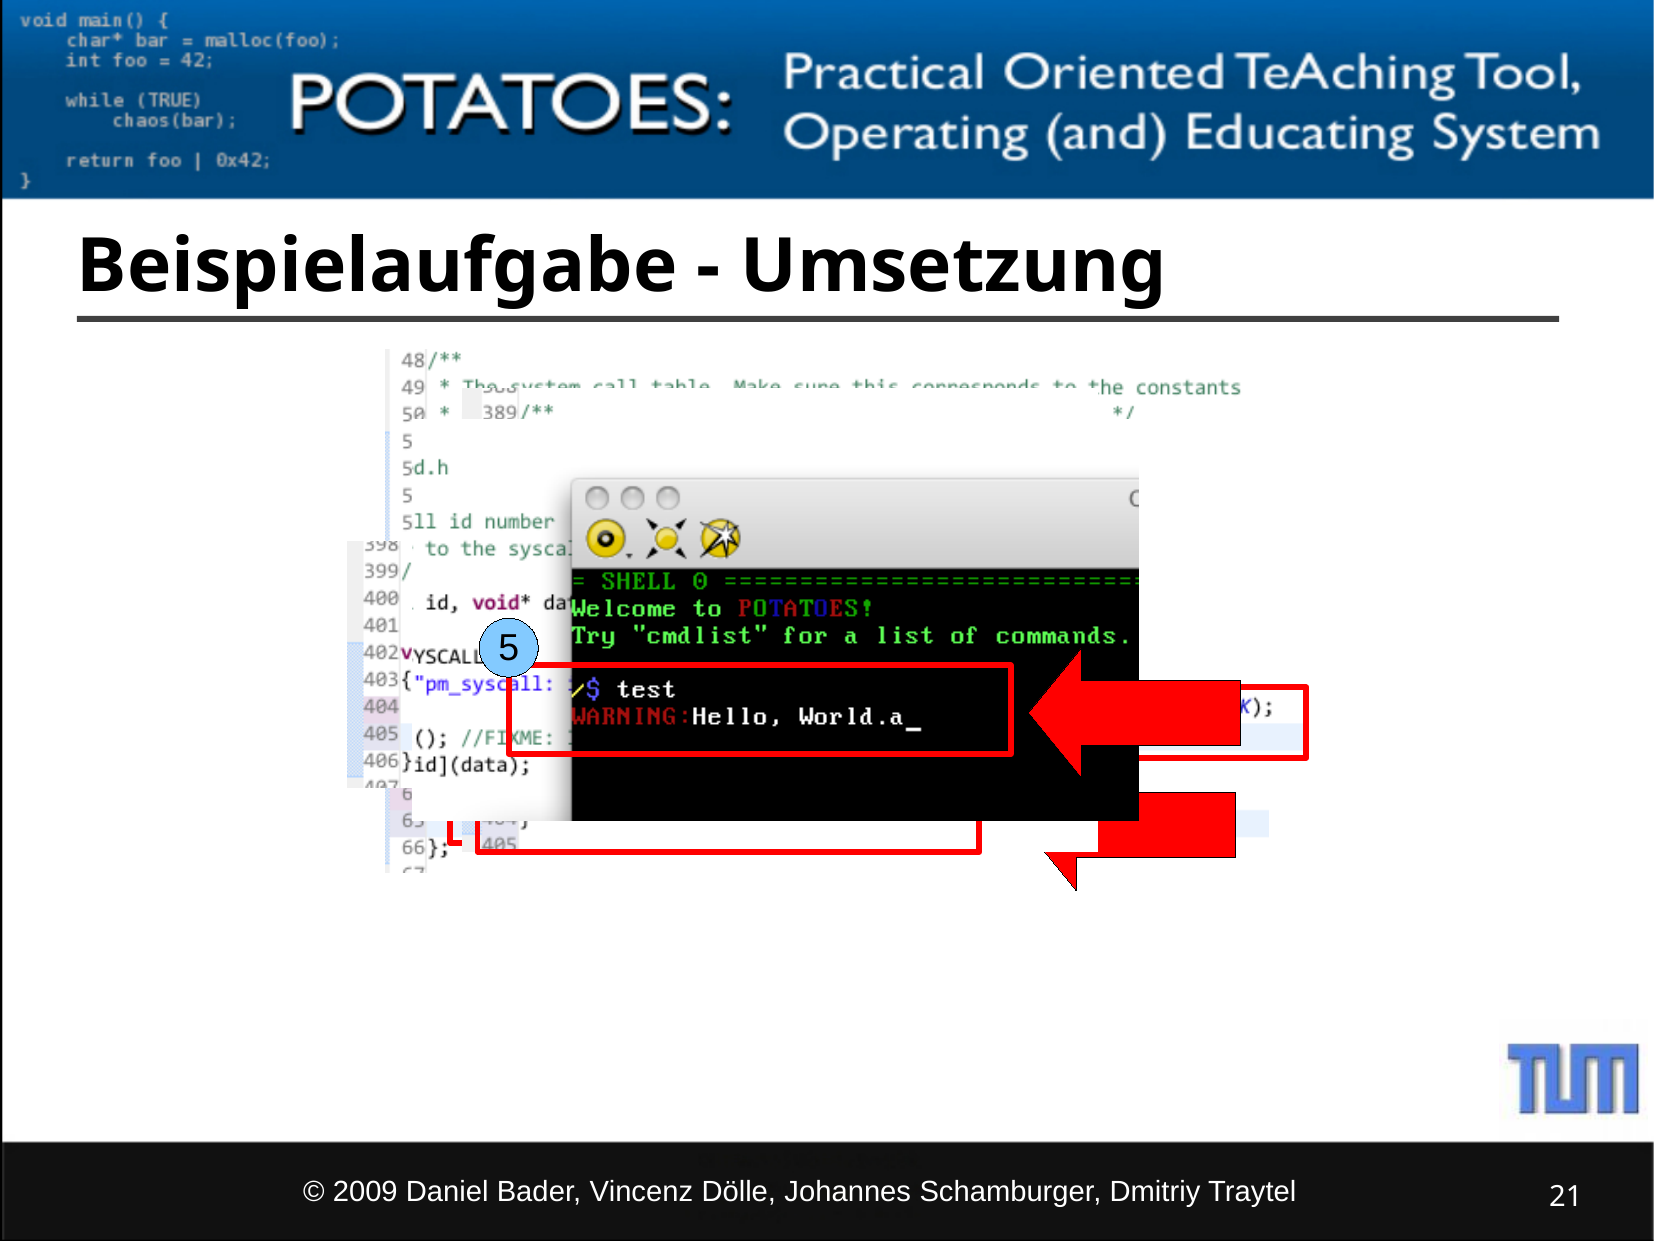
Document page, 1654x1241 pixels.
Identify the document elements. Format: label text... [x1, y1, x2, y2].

picture [0, 0, 1654, 1241]
text_box [1044, 792, 1236, 891]
text_box [1028, 647, 1241, 778]
text_box 5 [479, 618, 539, 678]
title Beispielaufgabe - Umsetzung [76, 219, 1565, 307]
